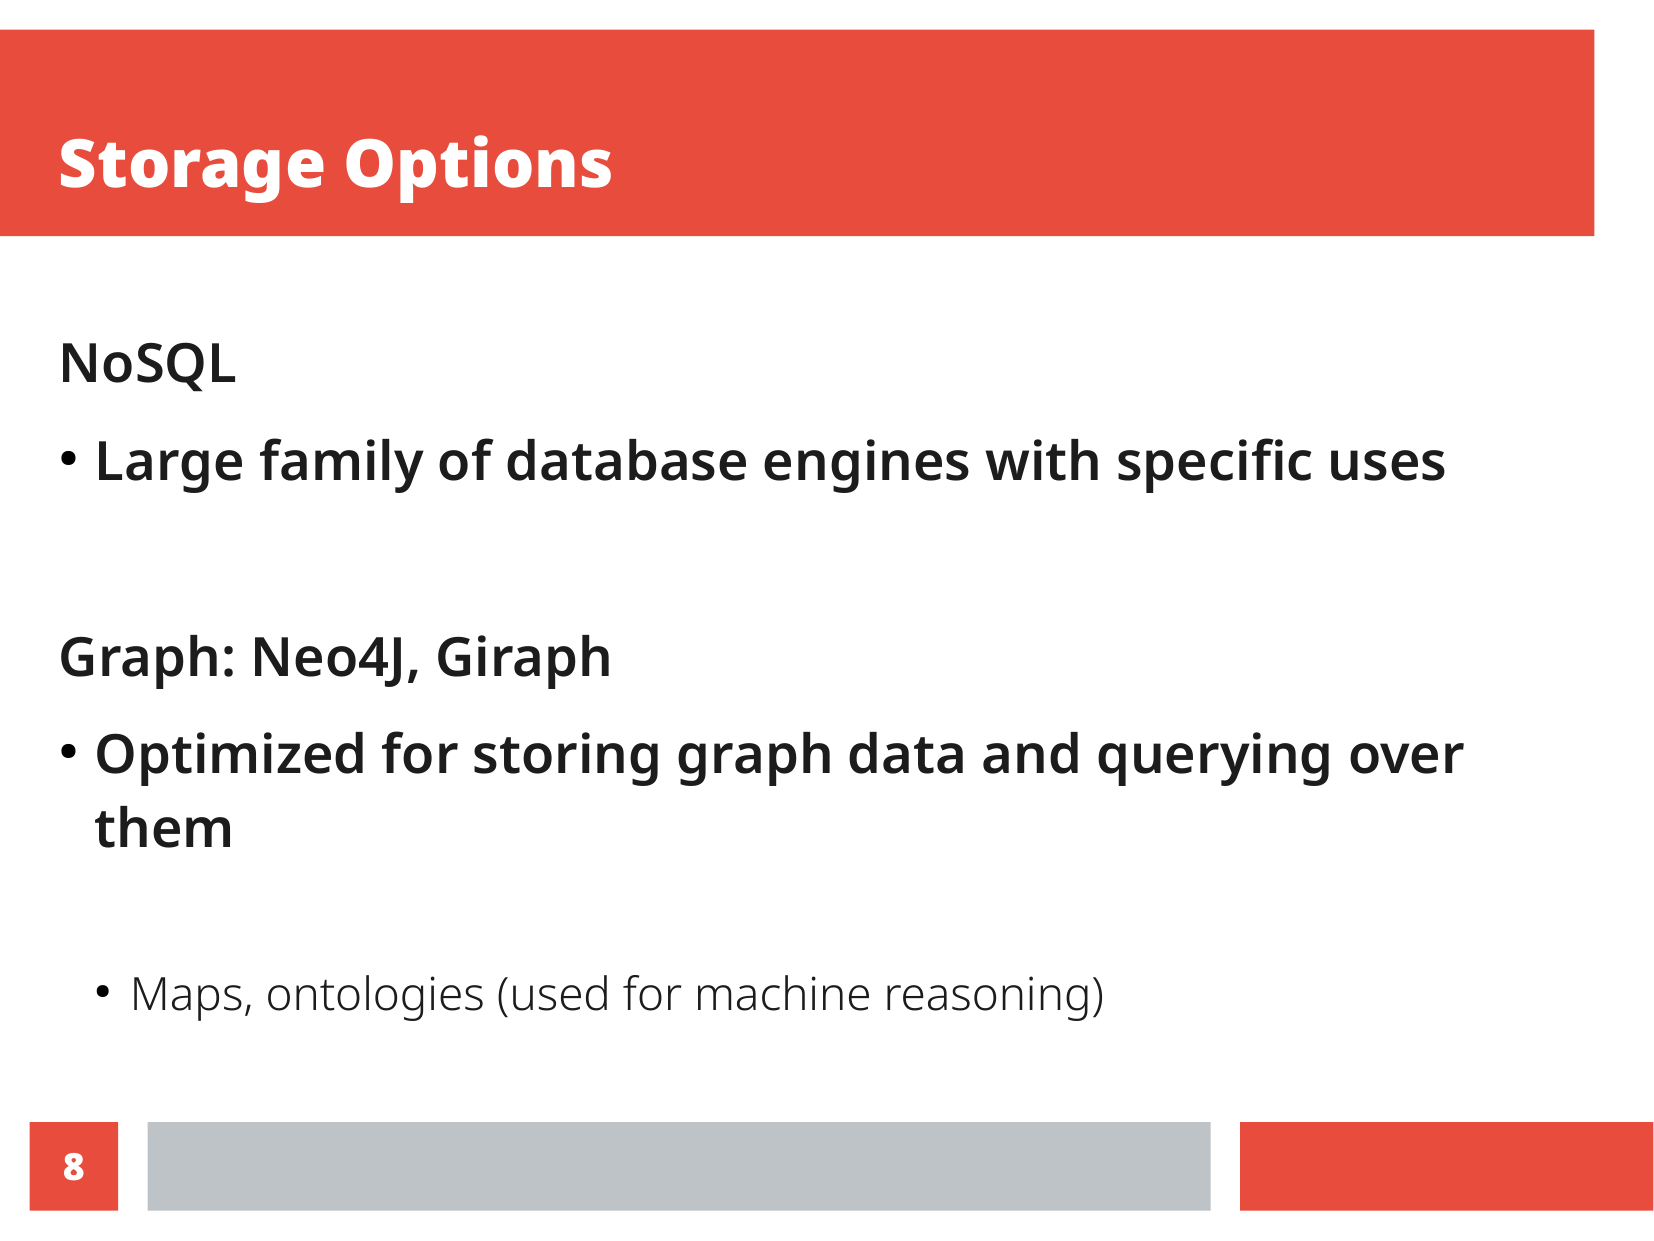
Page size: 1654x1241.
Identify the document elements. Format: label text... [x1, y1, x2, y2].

list NoSQL Large family of database engines with specific uses Graph: Neo4J, Giraph Optimized for storing graph data and querying over them Maps, ontologies (used for machine reasoning) [59, 324, 1565, 1093]
title Storage Options [59, 59, 1595, 207]
